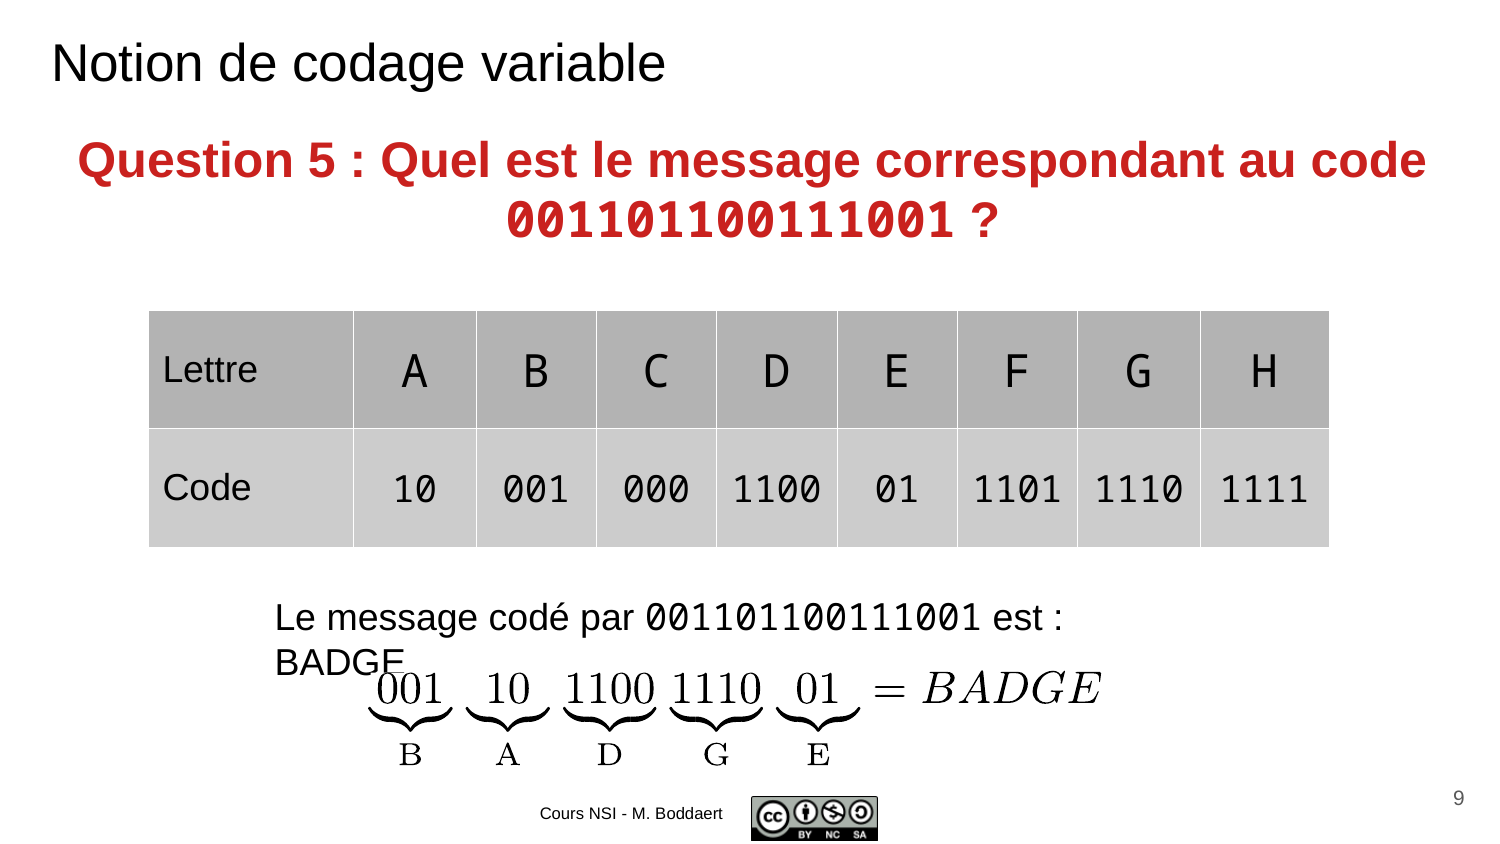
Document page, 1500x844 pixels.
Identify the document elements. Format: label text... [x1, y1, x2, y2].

table_cell 1111 [1201, 429, 1329, 547]
table_header H [1201, 311, 1329, 428]
table_header D [717, 311, 837, 428]
table_header A [354, 311, 476, 428]
table_cell 001 [477, 429, 596, 547]
text_box [368, 670, 1102, 766]
table_header E [838, 311, 957, 428]
table_header B [477, 311, 596, 428]
table_cell 1101 [958, 429, 1077, 547]
title Notion de codage variable [51, 13, 1449, 108]
table_cell 1100 [717, 429, 837, 547]
text_box Le message codé par 001101100111001 est : BADGE [259, 583, 1217, 650]
text_box Question 5 : Quel est le message correspondant au code 001101100111001 ? [29, 120, 1477, 502]
table_header G [1078, 311, 1200, 428]
table_cell Code [149, 429, 353, 547]
table_cell 1110 [1078, 429, 1200, 547]
table_cell 10 [354, 429, 476, 547]
table_cell 01 [838, 429, 957, 547]
table_header C [597, 311, 716, 428]
slide_number <numéro> [1389, 764, 1480, 830]
picture [751, 796, 878, 841]
table_header F [958, 311, 1077, 428]
table_header Lettre [149, 311, 353, 428]
table_cell 000 [597, 429, 716, 547]
